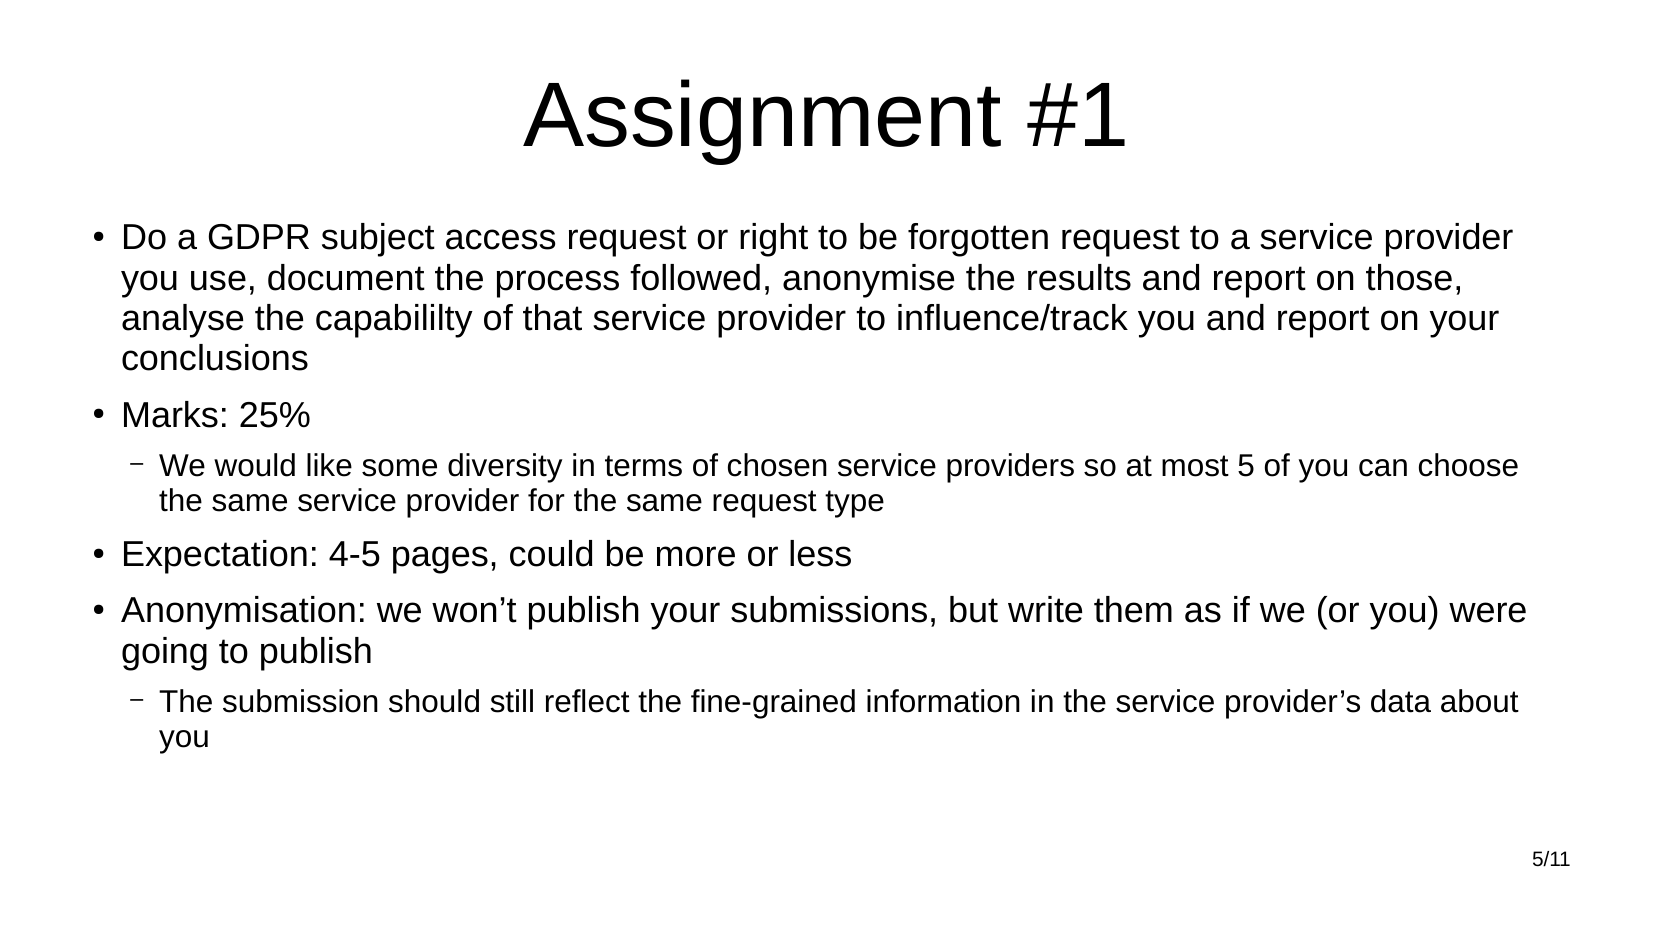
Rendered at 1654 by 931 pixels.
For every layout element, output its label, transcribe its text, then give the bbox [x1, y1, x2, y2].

title Assignment #1 [82, 37, 1571, 193]
list Do a GDPR subject access request or right to be forgotten request to a service provider you use, document the process followed, anonymise the results and report on those, analyse the capabililty of that service provider to influence/track you and report on your conclusions Marks: 25% We would like some diversity in terms of chosen service providers so at most 5 of you can choose the same service provider for the same request type Expectation: 4-5 pages, could be more or less Anonymisation: we won’t publish your submissions, but write them as if we (or you) were going to publish The submission should still reflect the fine-grained information in the service provider’s data about you [82, 217, 1571, 758]
